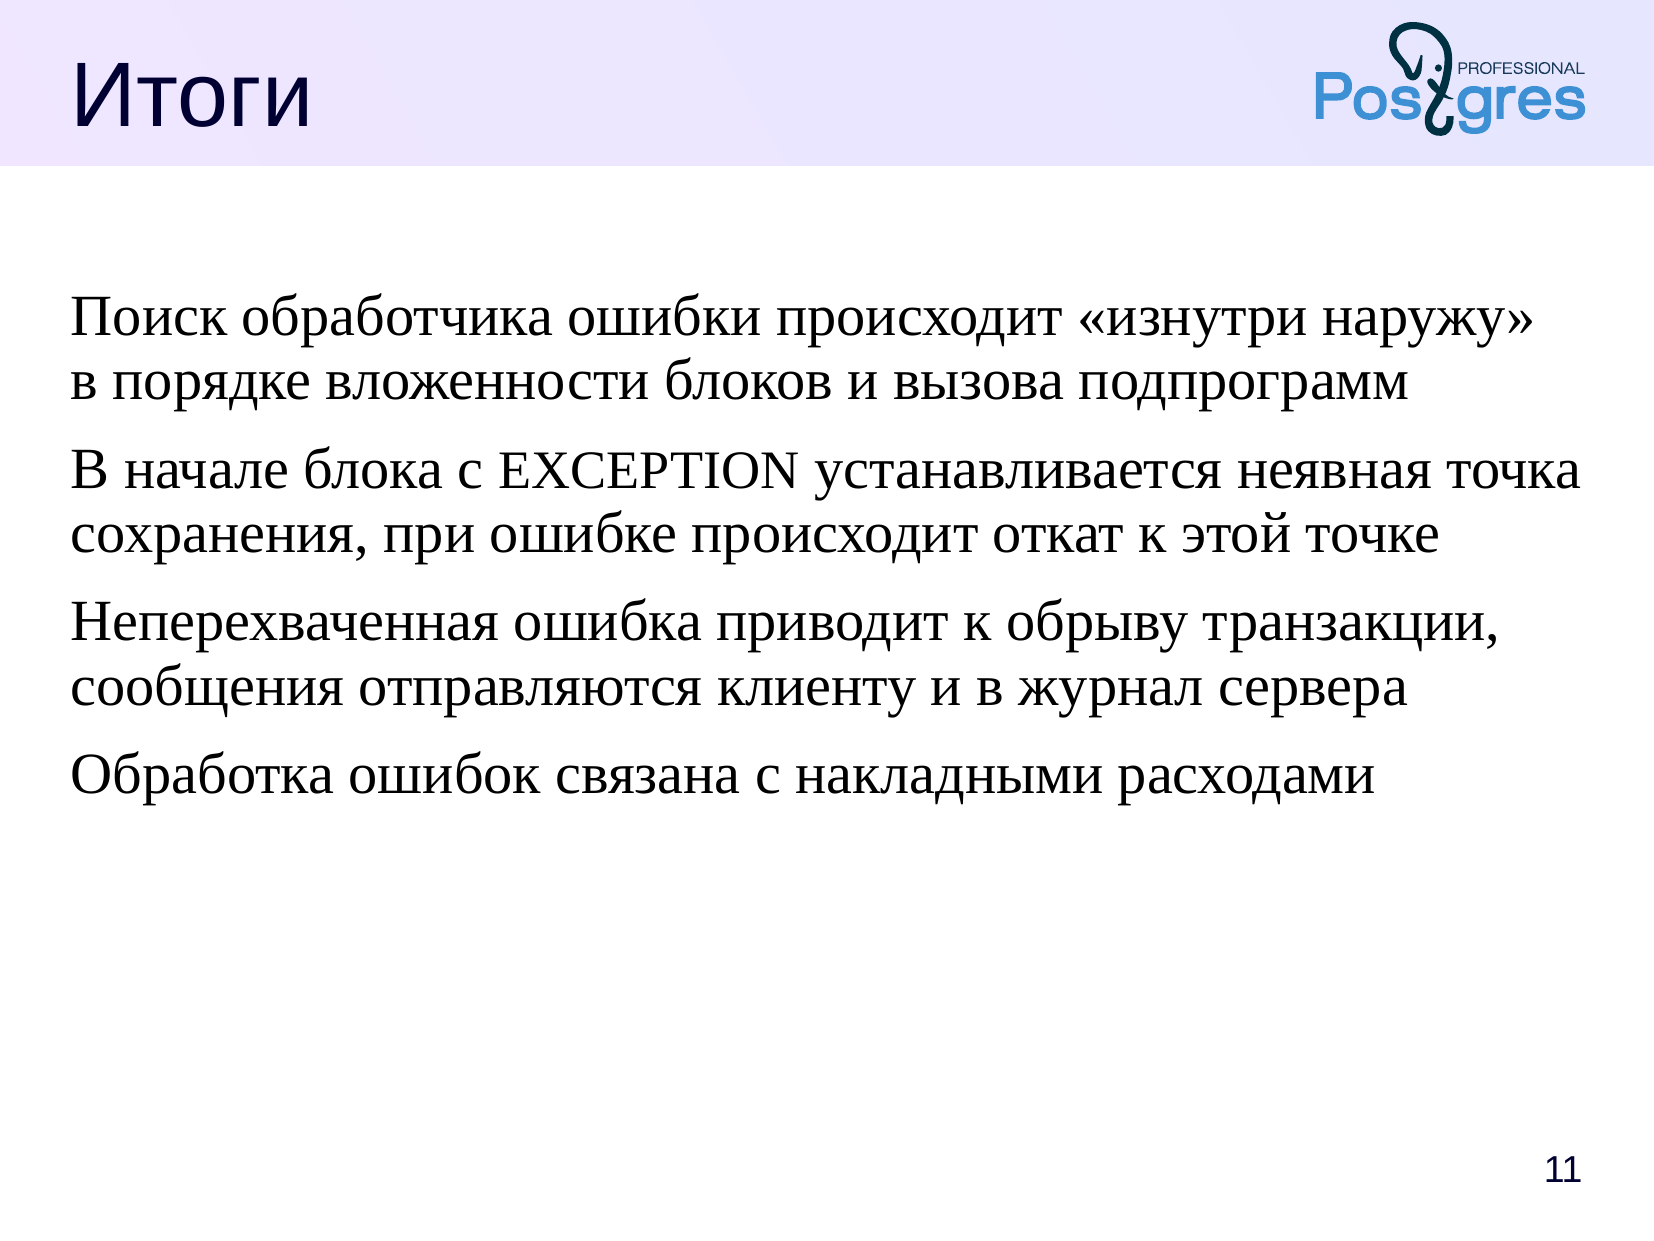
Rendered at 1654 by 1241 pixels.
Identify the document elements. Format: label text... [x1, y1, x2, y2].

title Итоги [70, 43, 1241, 147]
list Поиск обработчика ошибки происходит «изнутри наружу» в порядке вложенности блоков и вызова подпрограмм В начале блока с EXCEPTION устанавливается неявная точка сохранения, при ошибке происходит откат к этой точке Неперехваченная ошибка приводит к обрыву транзакции, сообщения отправляются клиенту и в журнал сервера Обработка ошибок связана с накладными расходами [70, 283, 1583, 1134]
